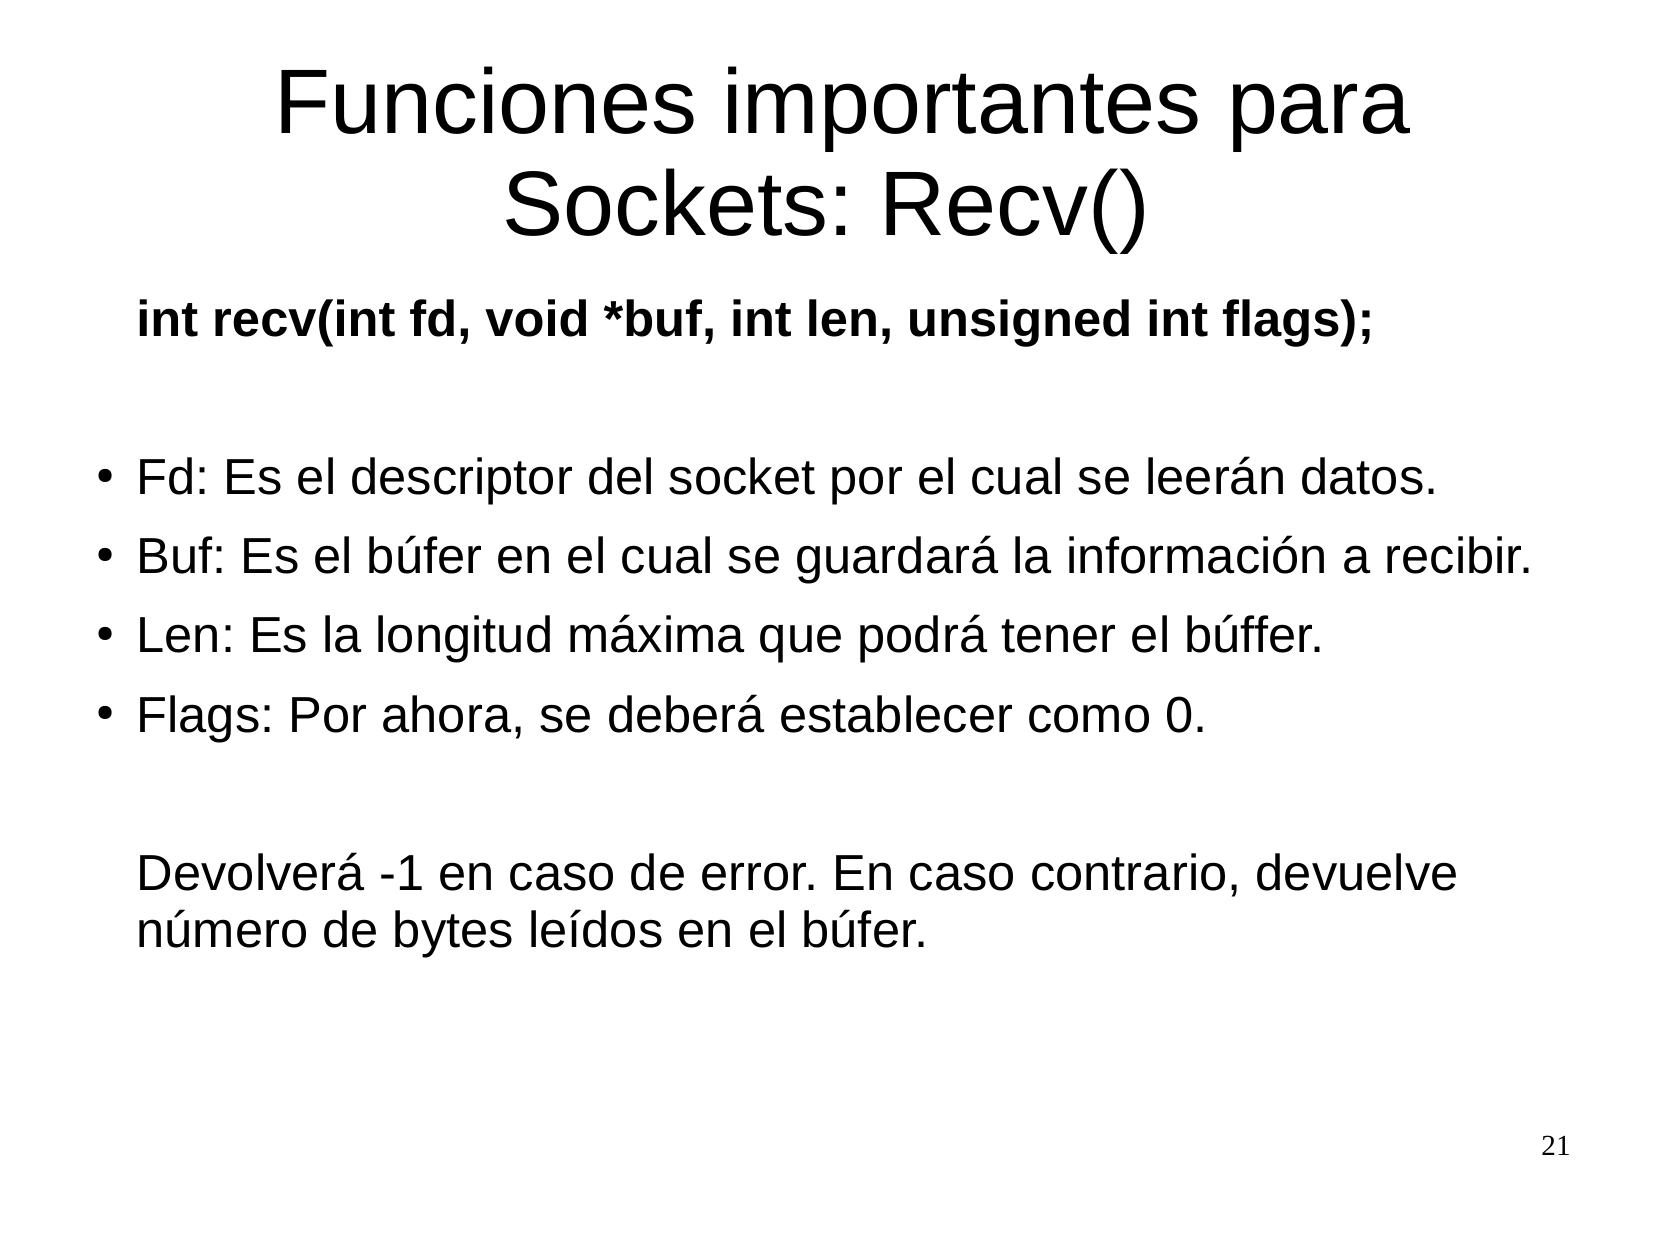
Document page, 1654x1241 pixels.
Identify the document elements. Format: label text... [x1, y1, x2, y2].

list int recv(int fd, void *buf, int len, unsigned int flags); Fd: Es el descriptor del socket por el cual se leerán datos. Buf: Es el búfer en el cual se guardará la información a recibir. Len: Es la longitud máxima que podrá tener el búffer. Flags: Por ahora, se deberá establecer como 0. Devolverá -1 en caso de error. En caso contrario, devuelve número de bytes leídos en el búfer. [82, 290, 1538, 1010]
title Funciones importantes para Sockets: Recv() [82, 49, 1571, 257]
